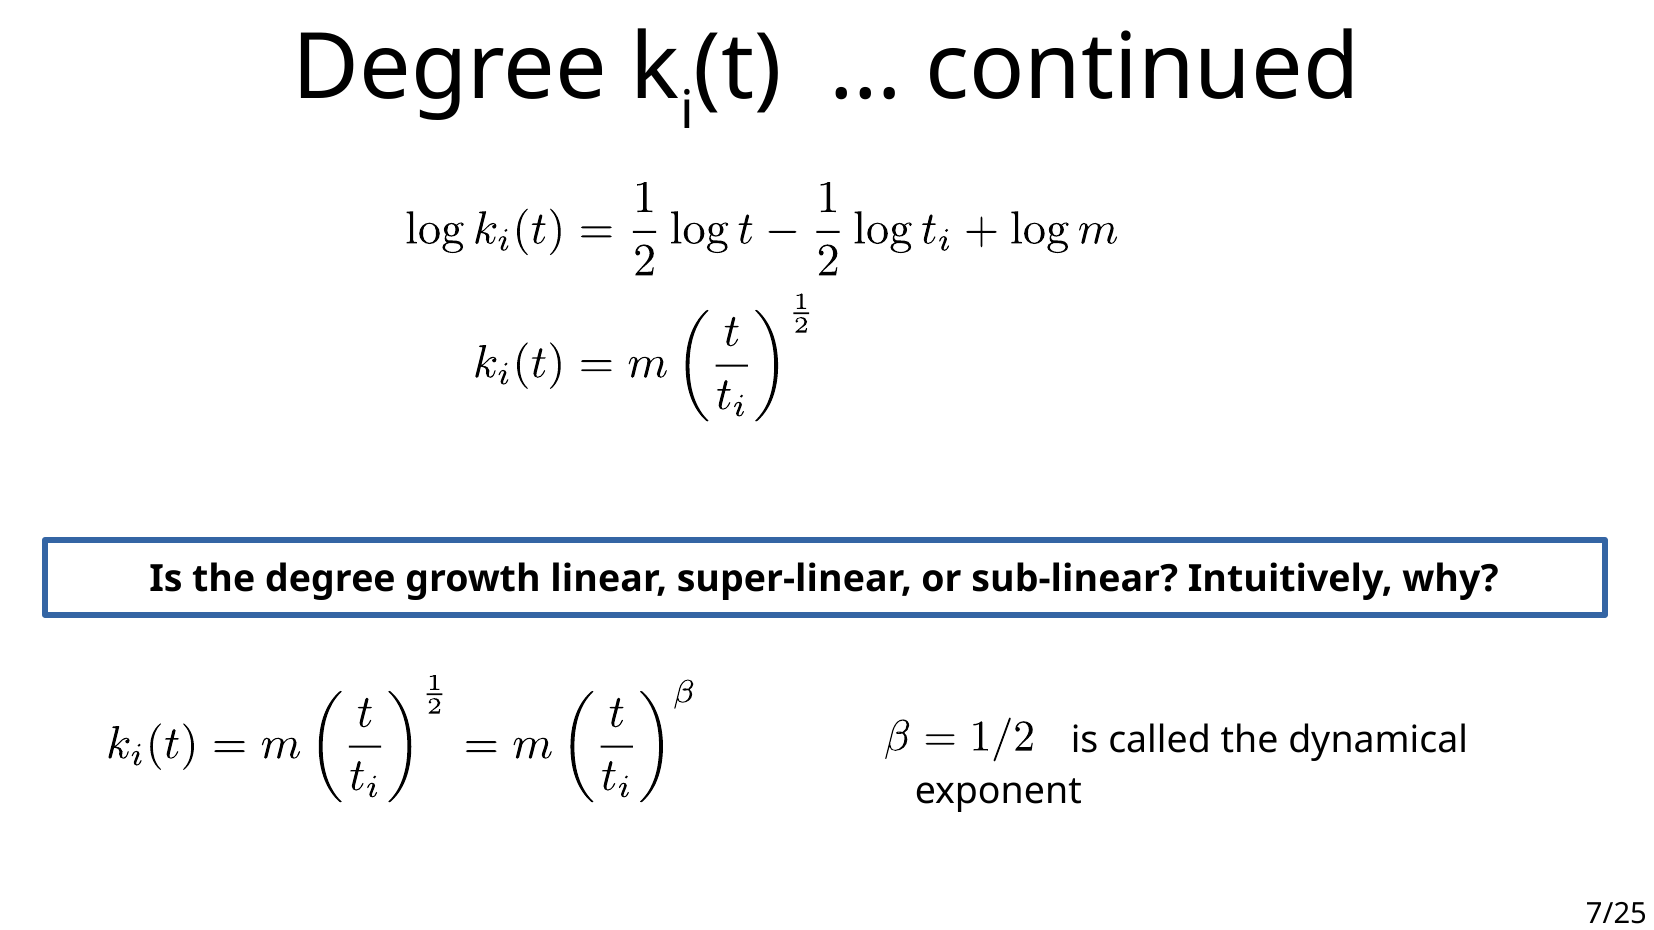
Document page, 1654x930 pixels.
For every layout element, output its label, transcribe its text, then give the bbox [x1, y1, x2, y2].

text_box is called the dynamical exponent [900, 705, 1624, 762]
text_box [883, 717, 1036, 762]
title Degree ki(t) … continued [82, 0, 1571, 148]
picture [105, 675, 696, 803]
picture [405, 182, 1119, 422]
text_box Is the degree growth linear, super-linear, or sub-linear? Intuitively, why? [45, 540, 1606, 616]
